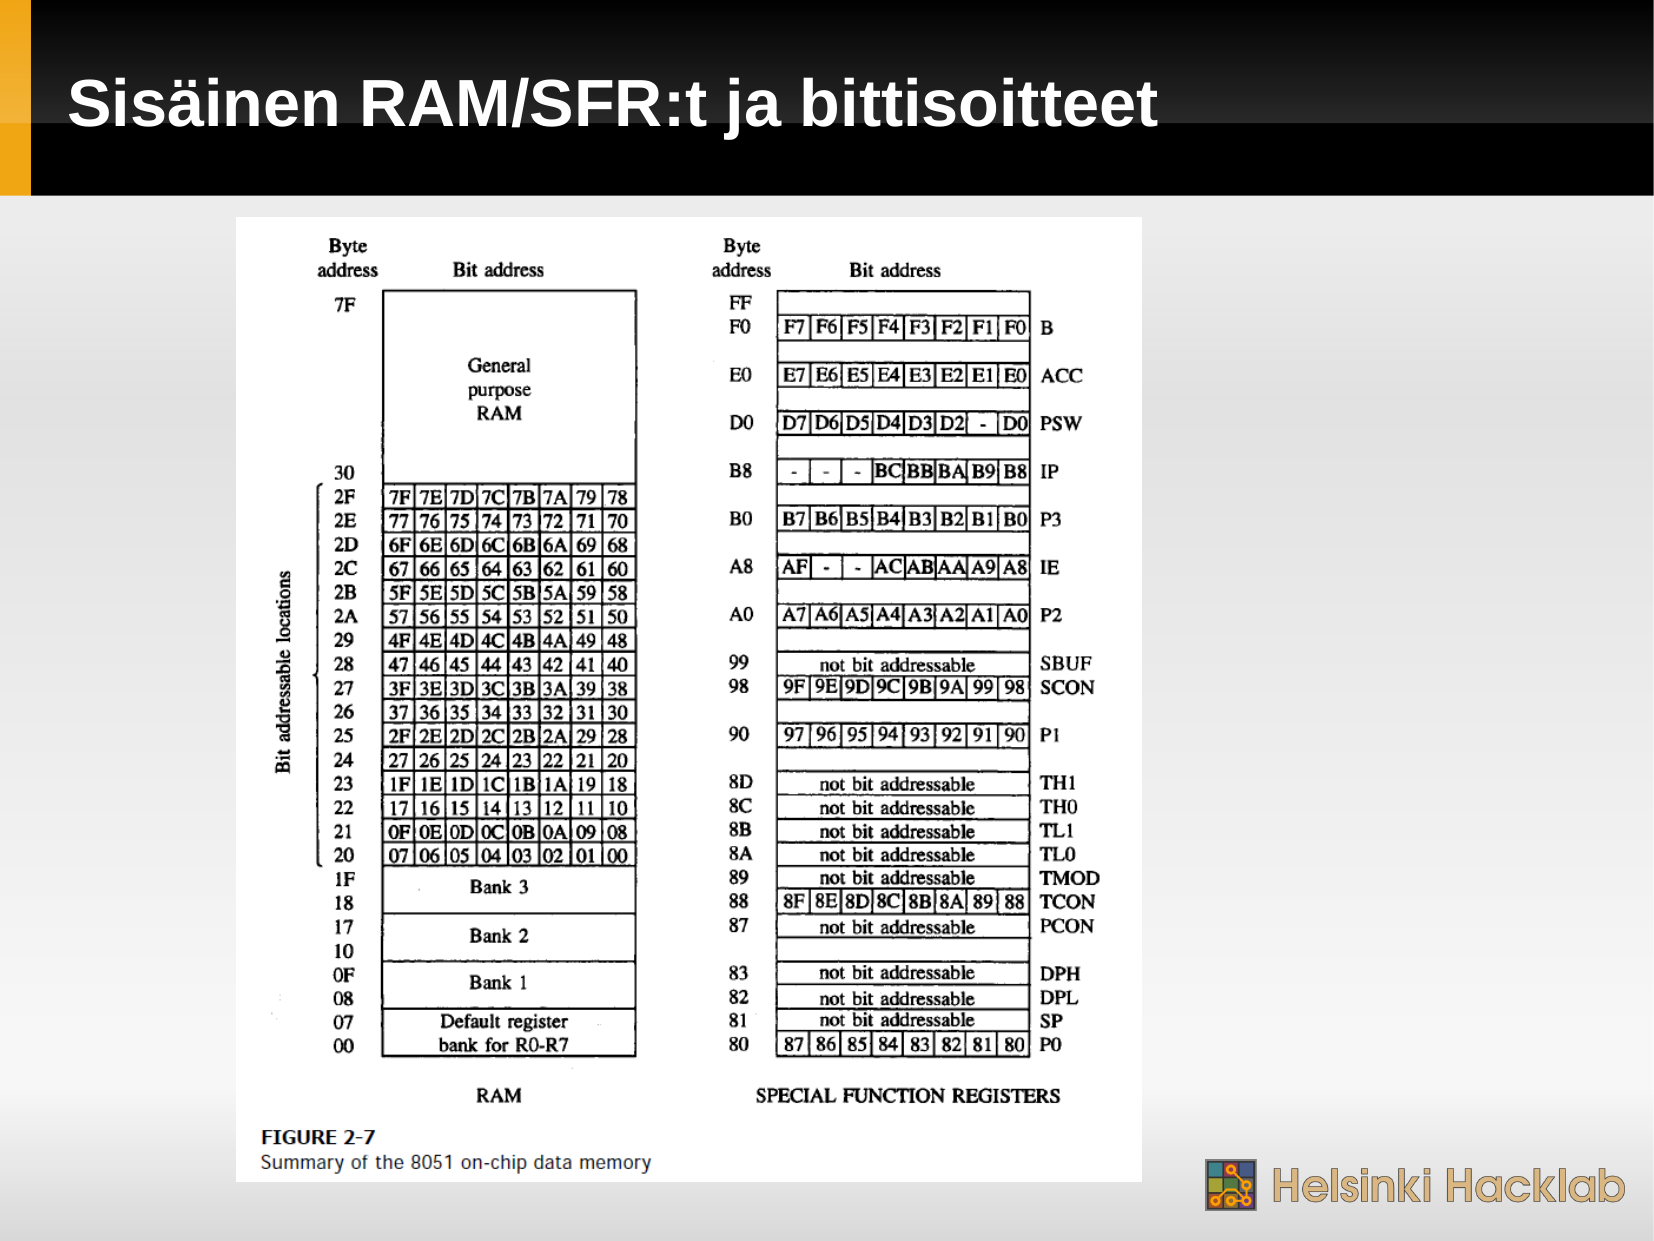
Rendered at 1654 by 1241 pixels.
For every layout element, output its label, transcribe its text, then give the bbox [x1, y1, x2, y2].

picture [0, 0, 1654, 1241]
title Sisäinen RAM/SFR:t ja bittisoitteet [67, 0, 1556, 208]
